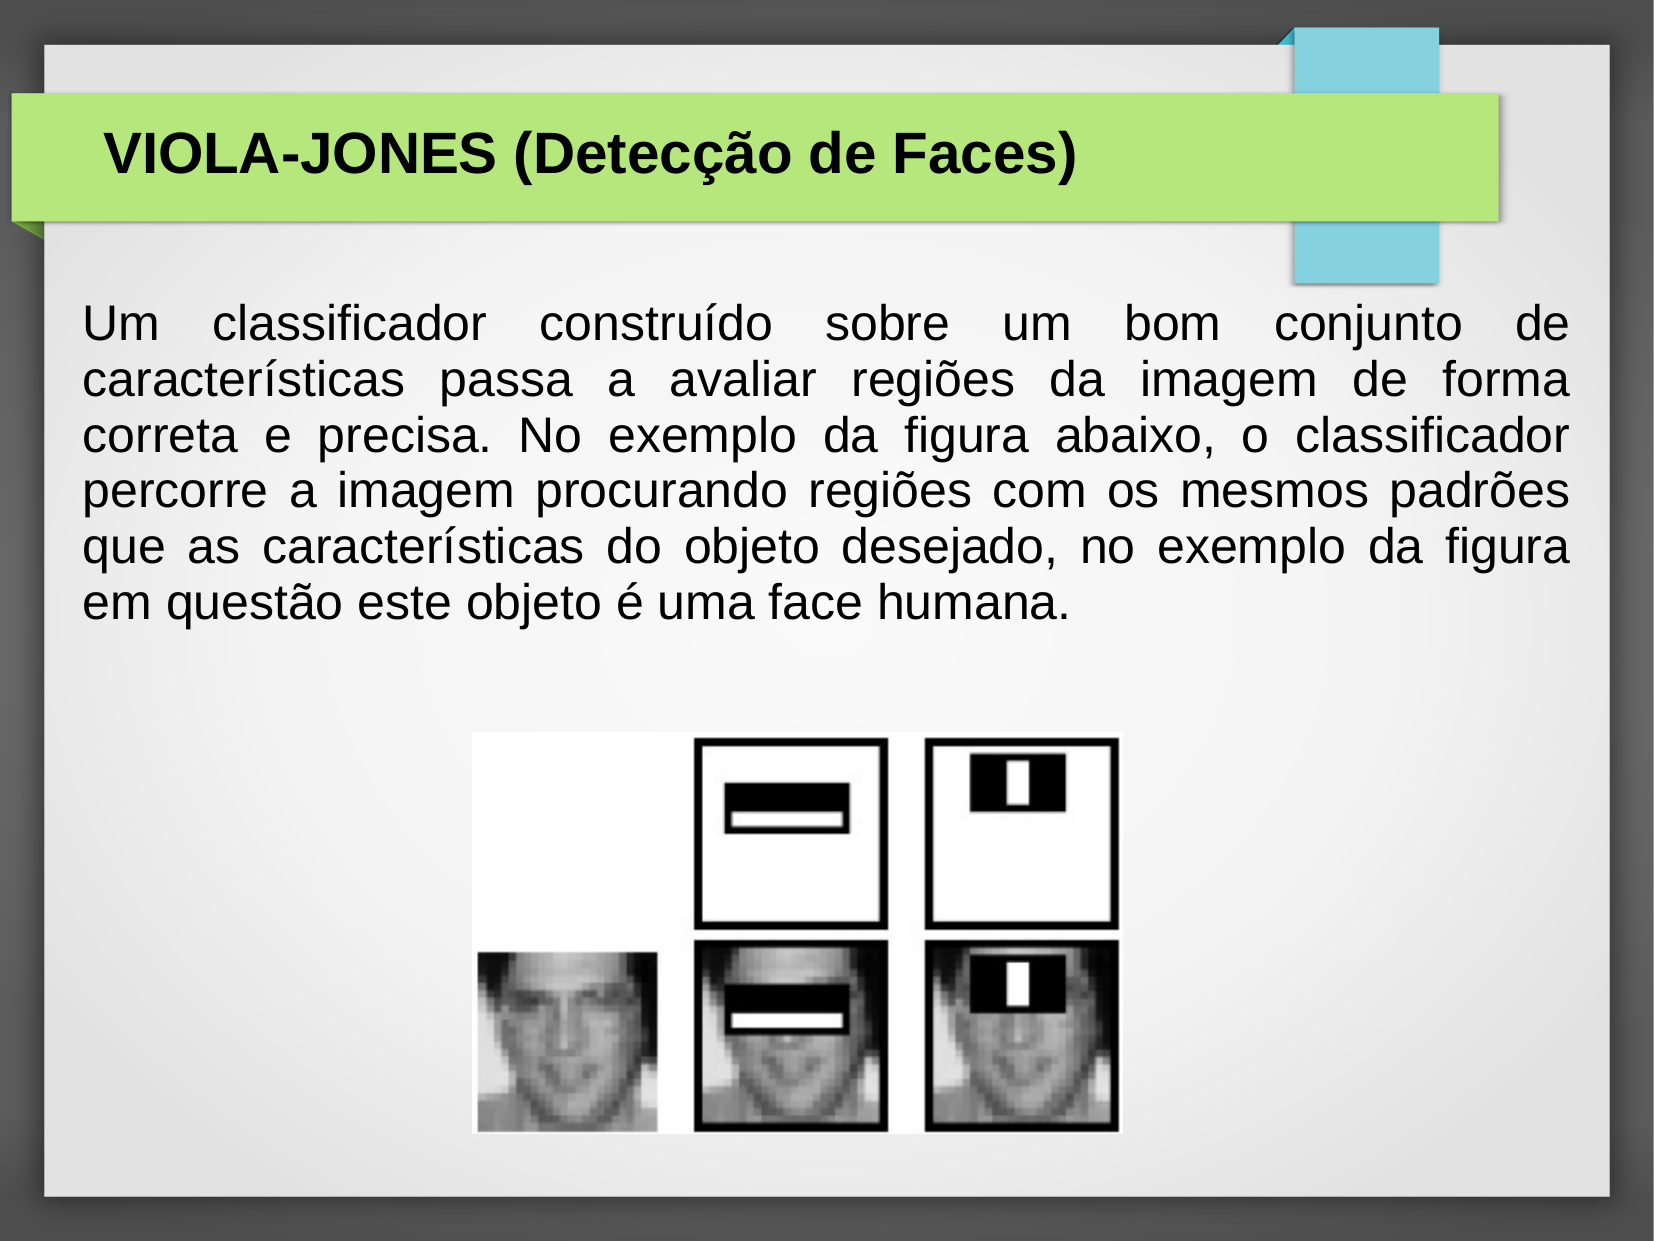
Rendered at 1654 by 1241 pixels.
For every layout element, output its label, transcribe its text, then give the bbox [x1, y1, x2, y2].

picture [0, 0, 1654, 1241]
title VIOLA-JONES (Detecção de Faces) [82, 94, 1264, 213]
list Um classificador construído sobre um bom conjunto de características passa a avaliar regiões da imagem de forma correta e precisa. No exemplo da figura abaixo, o classificador percorre a imagem procurando regiões com os mesmos padrões que as características do objeto desejado, no exemplo da figura em questão este objeto é uma face humana. [82, 295, 1571, 1015]
